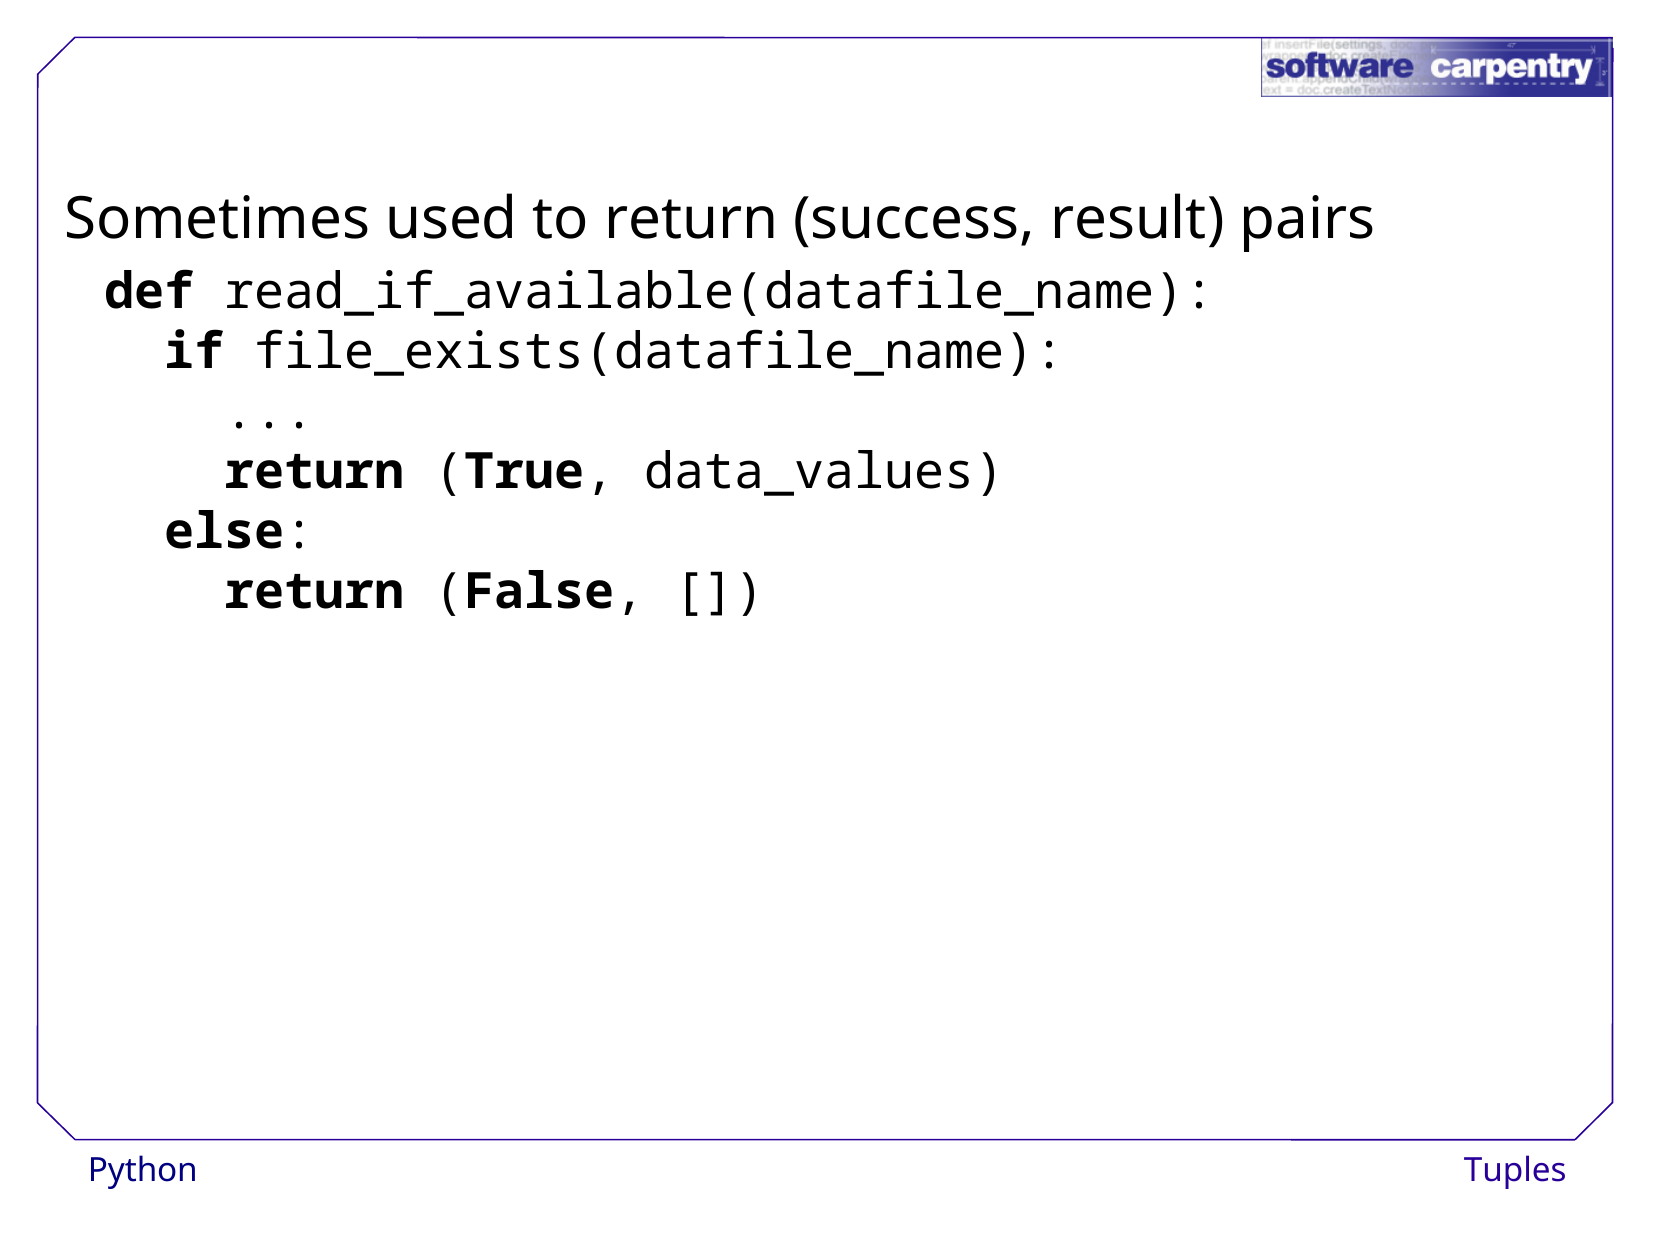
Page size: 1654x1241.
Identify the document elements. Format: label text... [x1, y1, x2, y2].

text_box def read_if_available(datafile_name): if file_exists(datafile_name): ... return (True, data_values) else: return (False, []) [89, 251, 1319, 894]
text_box Sometimes used to return (success, result) pairs [49, 138, 1541, 259]
picture [1261, 39, 1613, 97]
